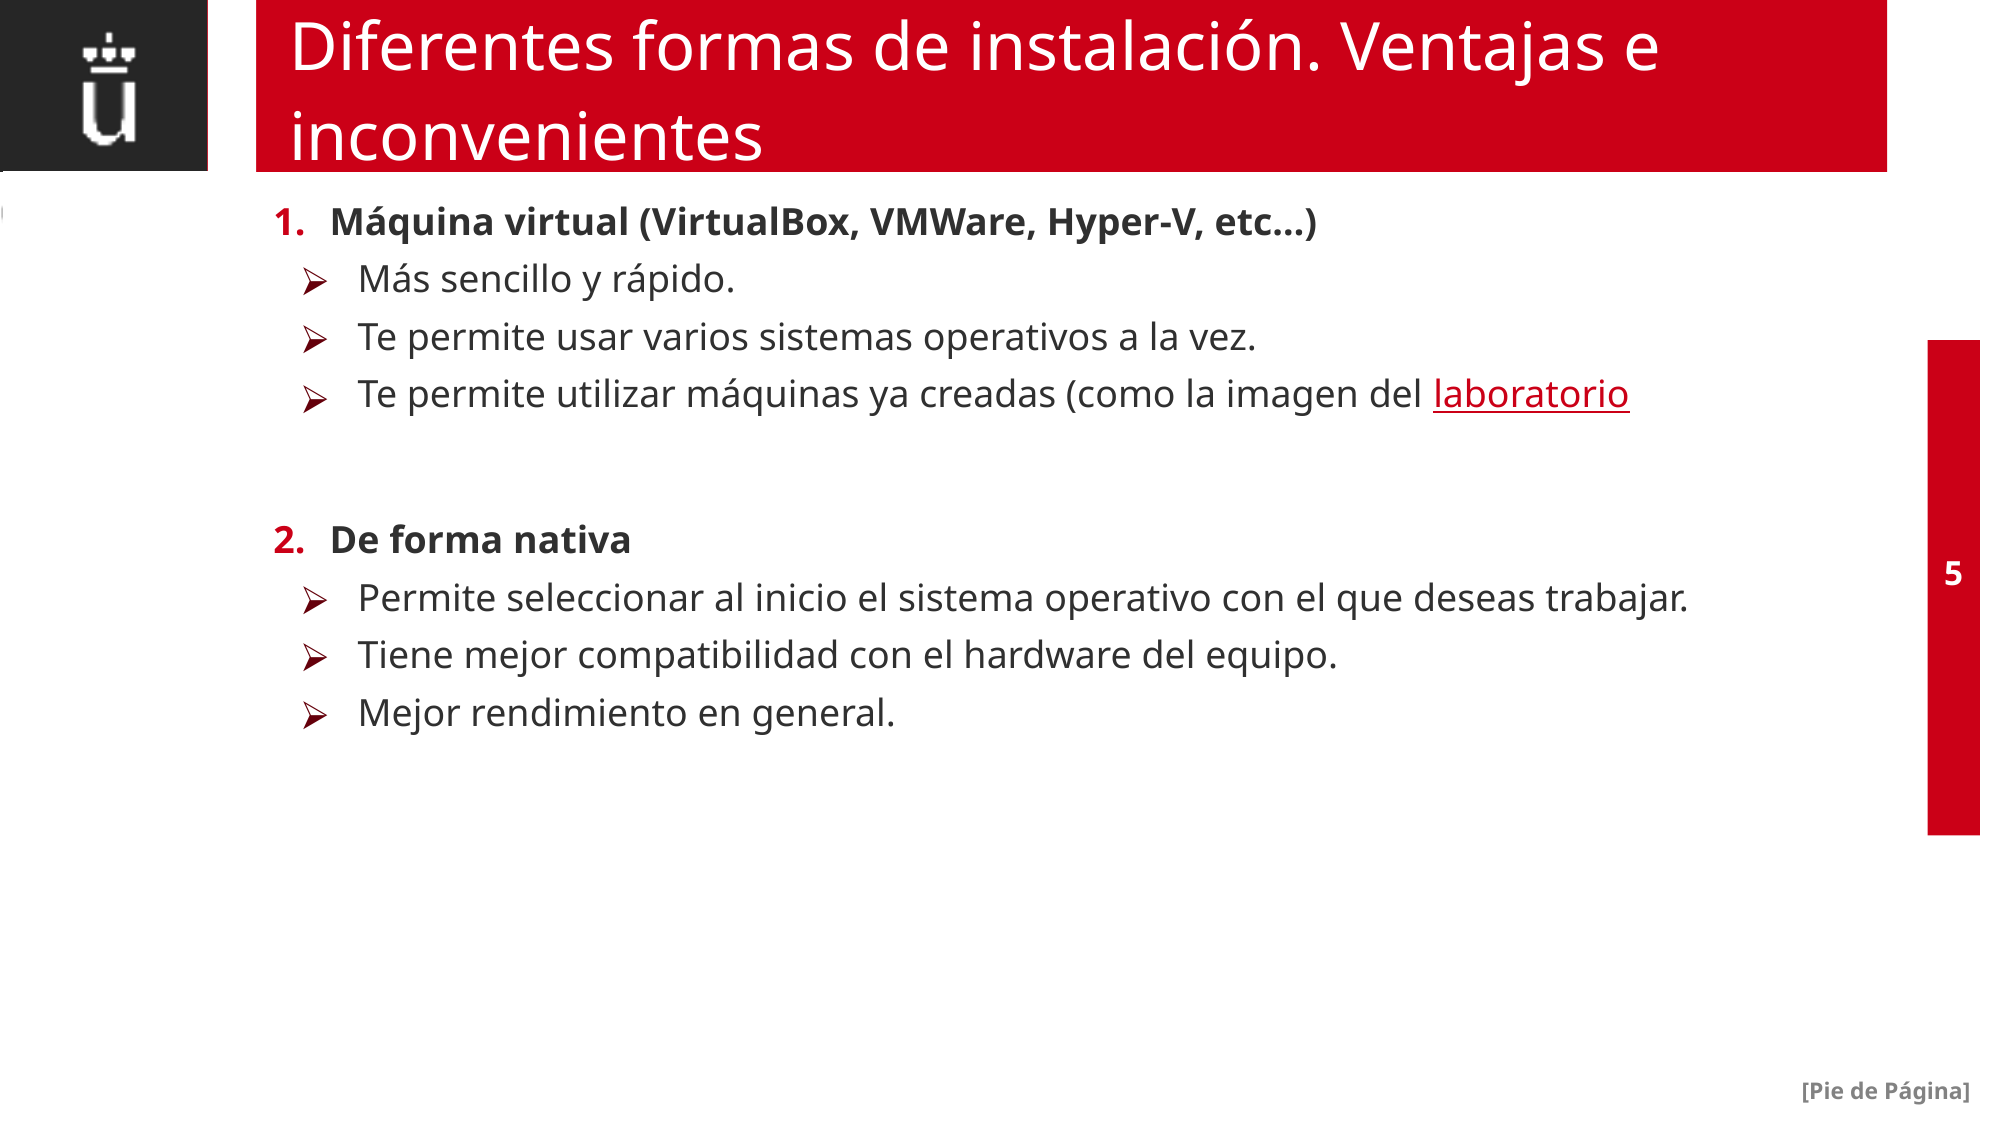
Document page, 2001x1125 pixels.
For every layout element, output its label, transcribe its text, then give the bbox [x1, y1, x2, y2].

picture [0, 0, 259, 296]
title Diferentes formas de instalación. Ventajas e inconvenientes [274, 9, 1890, 182]
slide_number <number> [1898, 544, 2001, 605]
list Máquina virtual (VirtualBox, VMWare, Hyper-V, etc…) Más sencillo y rápido. Te permite usar varios sistemas operativos a la vez. Te permite utilizar máquinas ya creadas (como la imagen del laboratorio De forma nativa Permite seleccionar al inicio el sistema operativo con el que deseas trabajar. Tiene mejor compatibilidad con el hardware del equipo. Mejor rendimiento en general. [258, 190, 1890, 1052]
footer [Pie de Página] [671, 1060, 1986, 1121]
